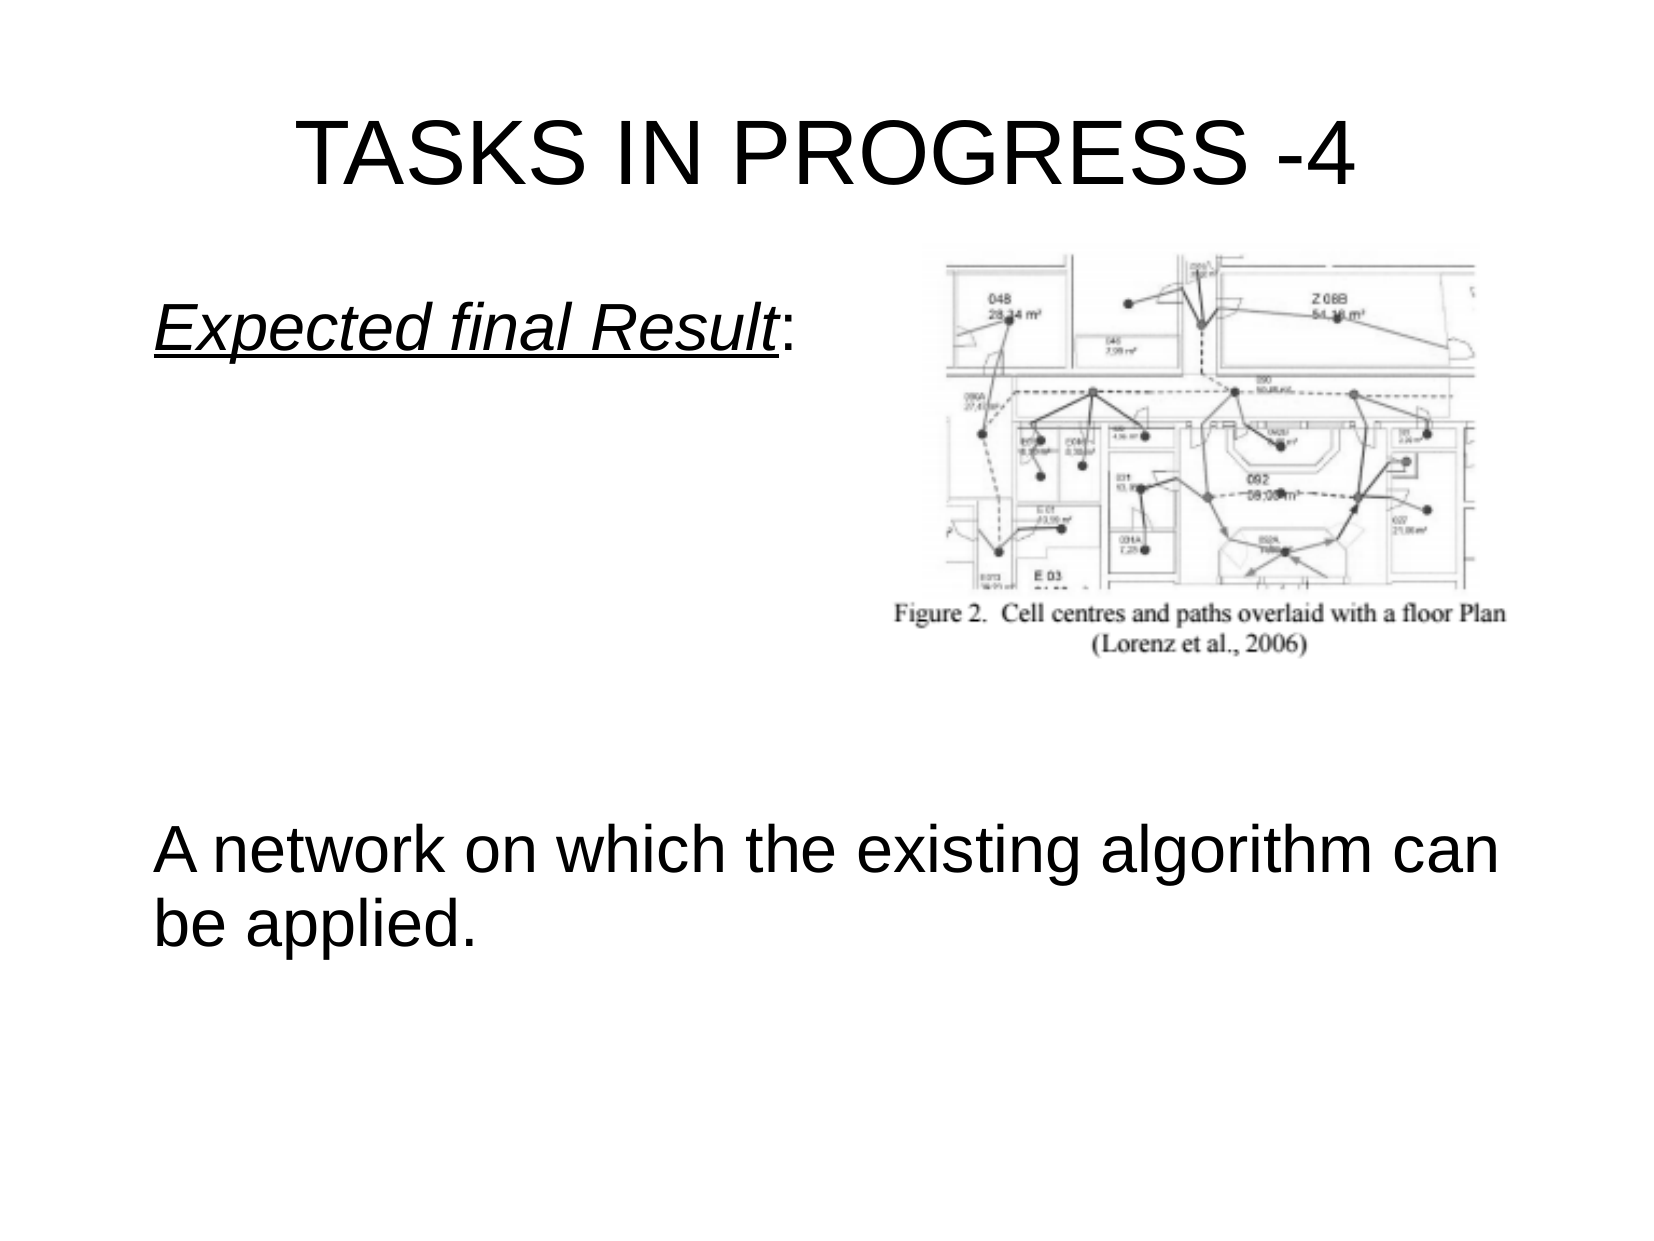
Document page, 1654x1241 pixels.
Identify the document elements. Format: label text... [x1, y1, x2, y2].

list Expected final Result: A network on which the existing algorithm can be applied. [82, 290, 1571, 1010]
picture [850, 242, 1561, 674]
title TASKS IN PROGRESS -4 [82, 49, 1571, 257]
